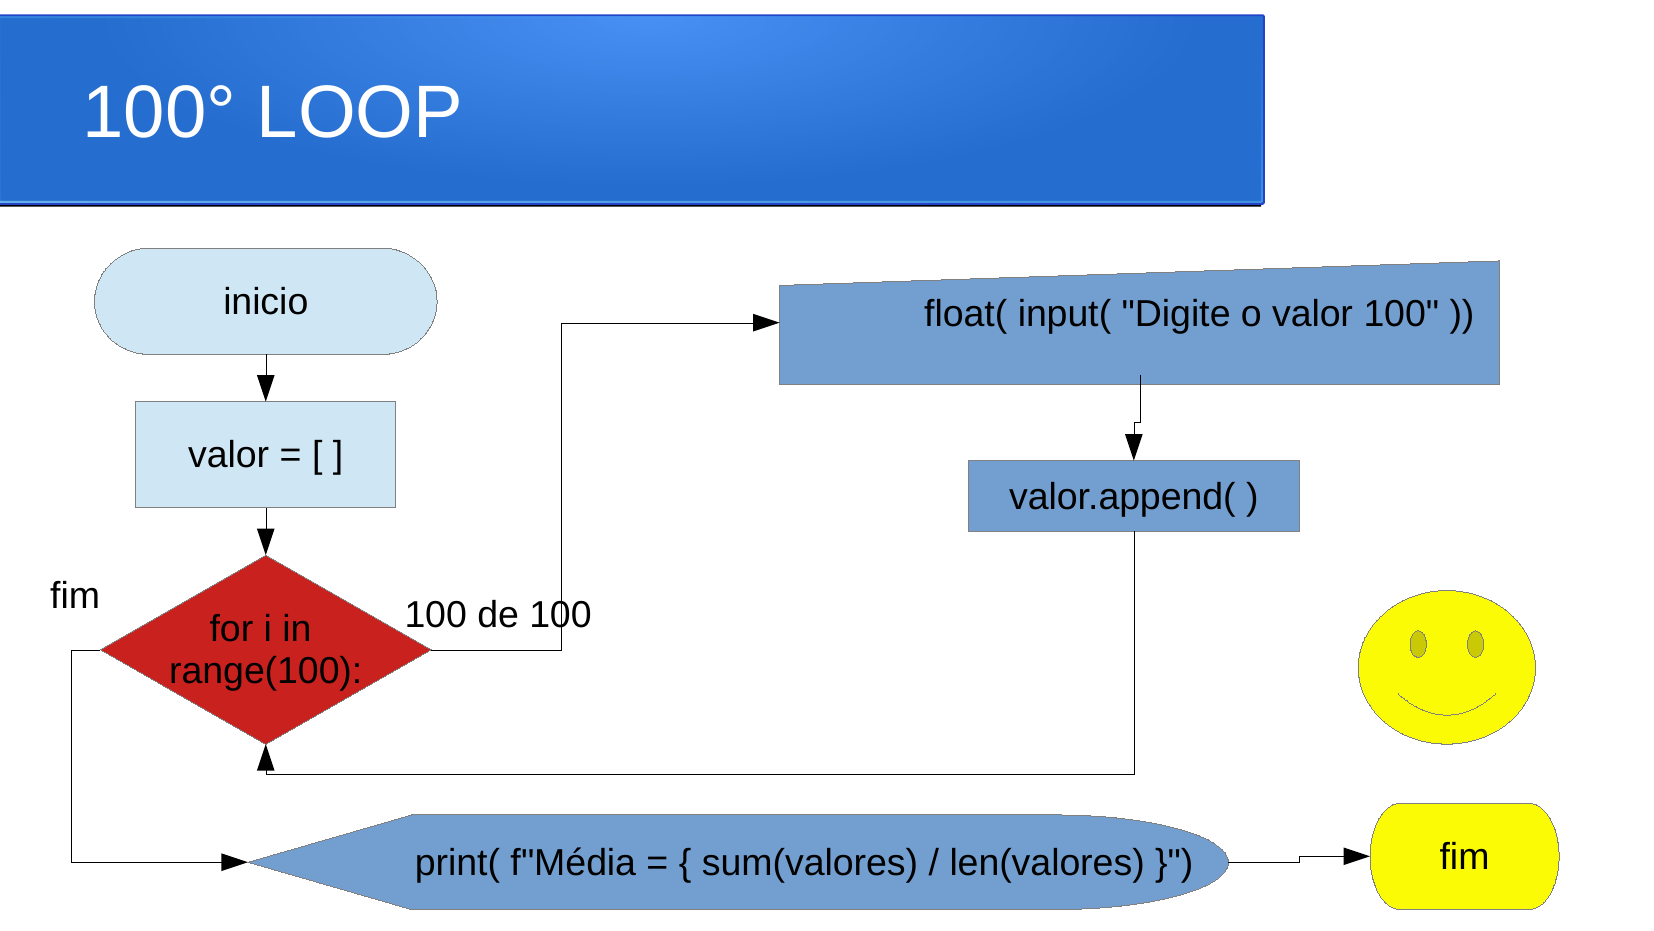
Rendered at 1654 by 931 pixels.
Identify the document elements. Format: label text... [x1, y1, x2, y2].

text_box fim [35, 566, 130, 638]
text_box 100 de 100 [389, 586, 615, 686]
text_box valor.append( ) [968, 460, 1300, 532]
title 100° LOOP [82, 35, 1235, 189]
text_box float( input( "Digite o valor 100" )) [779, 260, 1500, 385]
text_box valor = [ ] [135, 401, 396, 508]
text_box print( f"Média = { sum(valores) / len(valores) }") [248, 814, 1229, 910]
text_box [1358, 590, 1536, 745]
text_box inicio [94, 248, 438, 355]
text_box fim [1370, 803, 1560, 910]
text_box for i in range(100): [100, 555, 432, 745]
